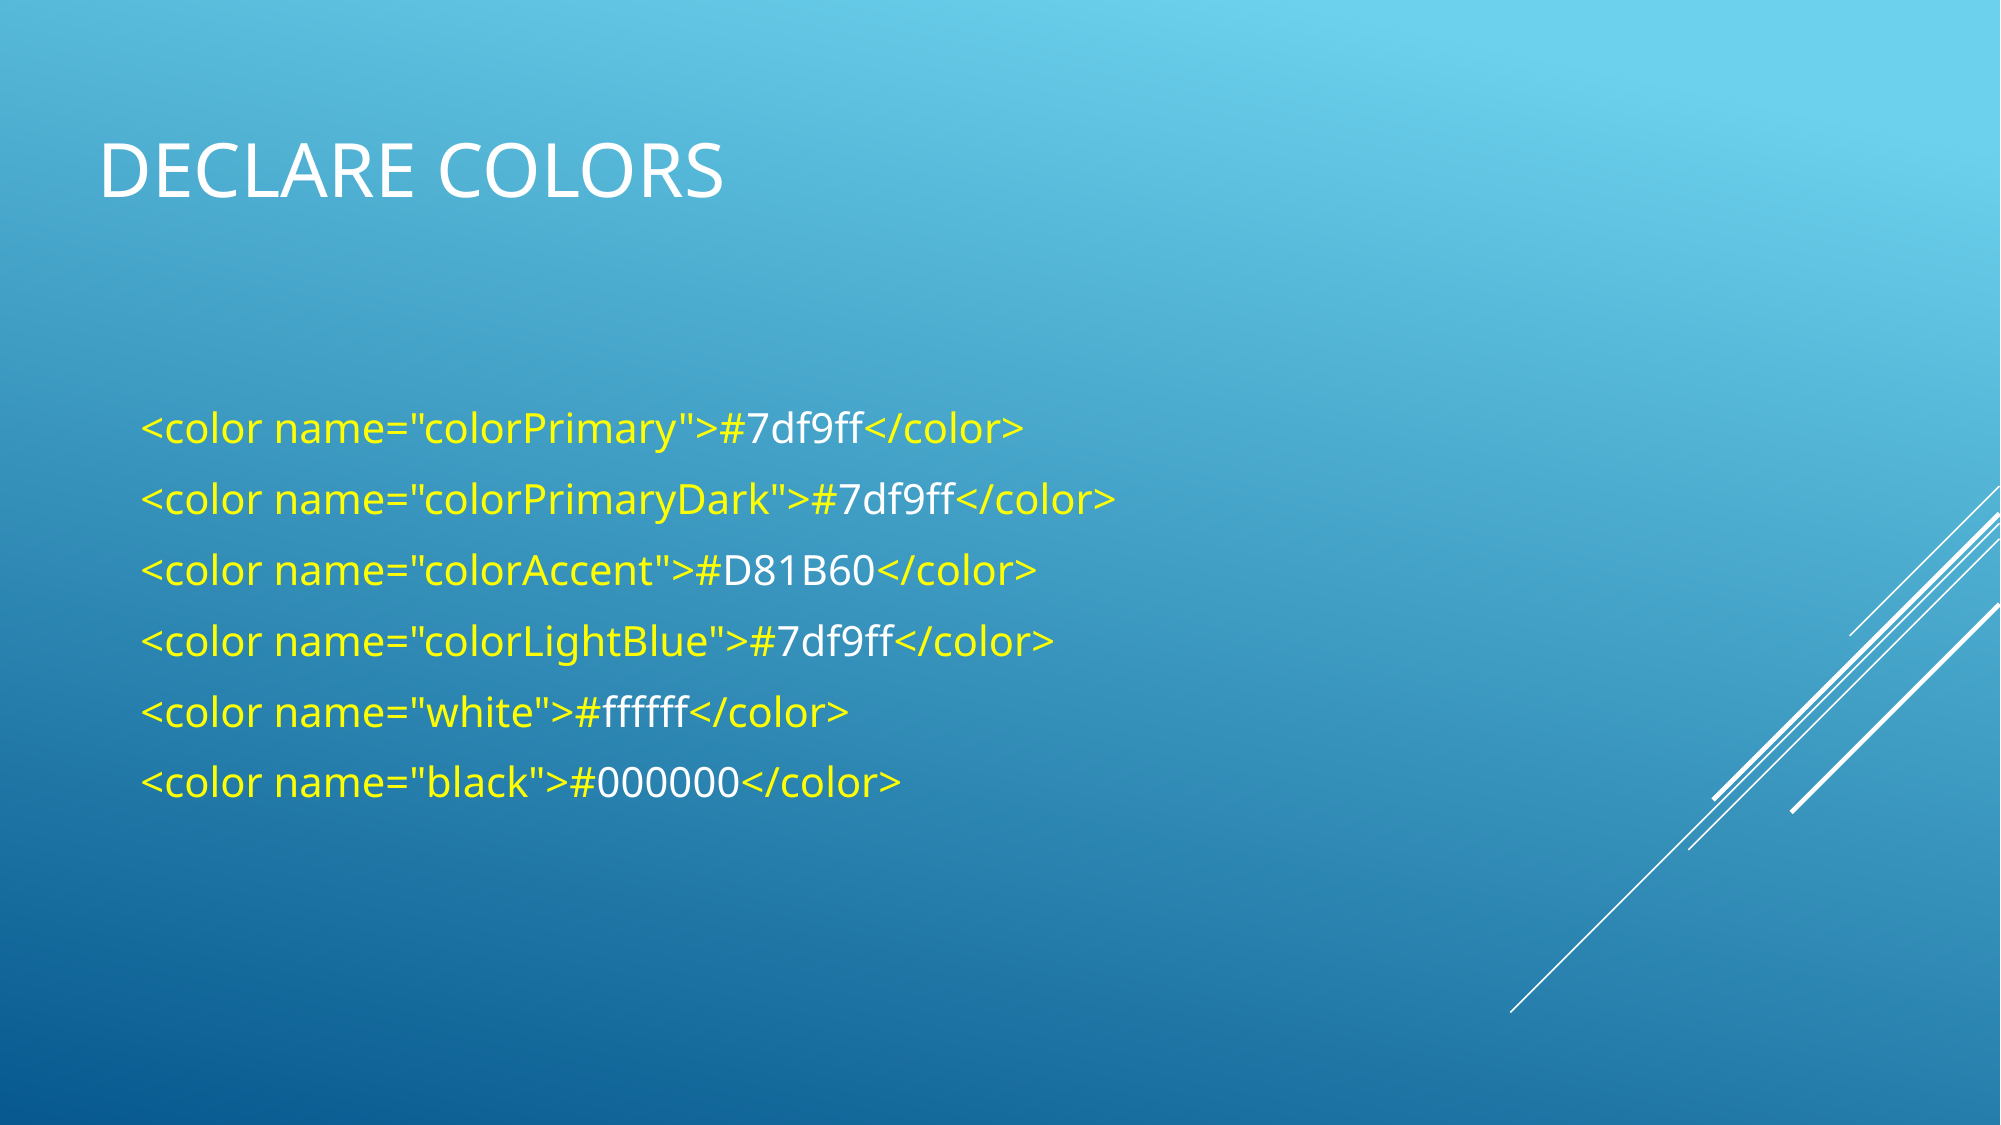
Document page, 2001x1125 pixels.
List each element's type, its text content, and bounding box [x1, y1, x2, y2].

list <color name="colorPrimary">#7df9ff</color> <color name="colorPrimaryDark">#7df9ff</color> <color name="colorAccent">#D81B60</color> <color name="colorLightBlue">#7df9ff</color> <color name="white">#ffffff</color> <color name="black">#000000</color> [82, 240, 1483, 968]
title Declare Colors [82, 44, 1483, 240]
